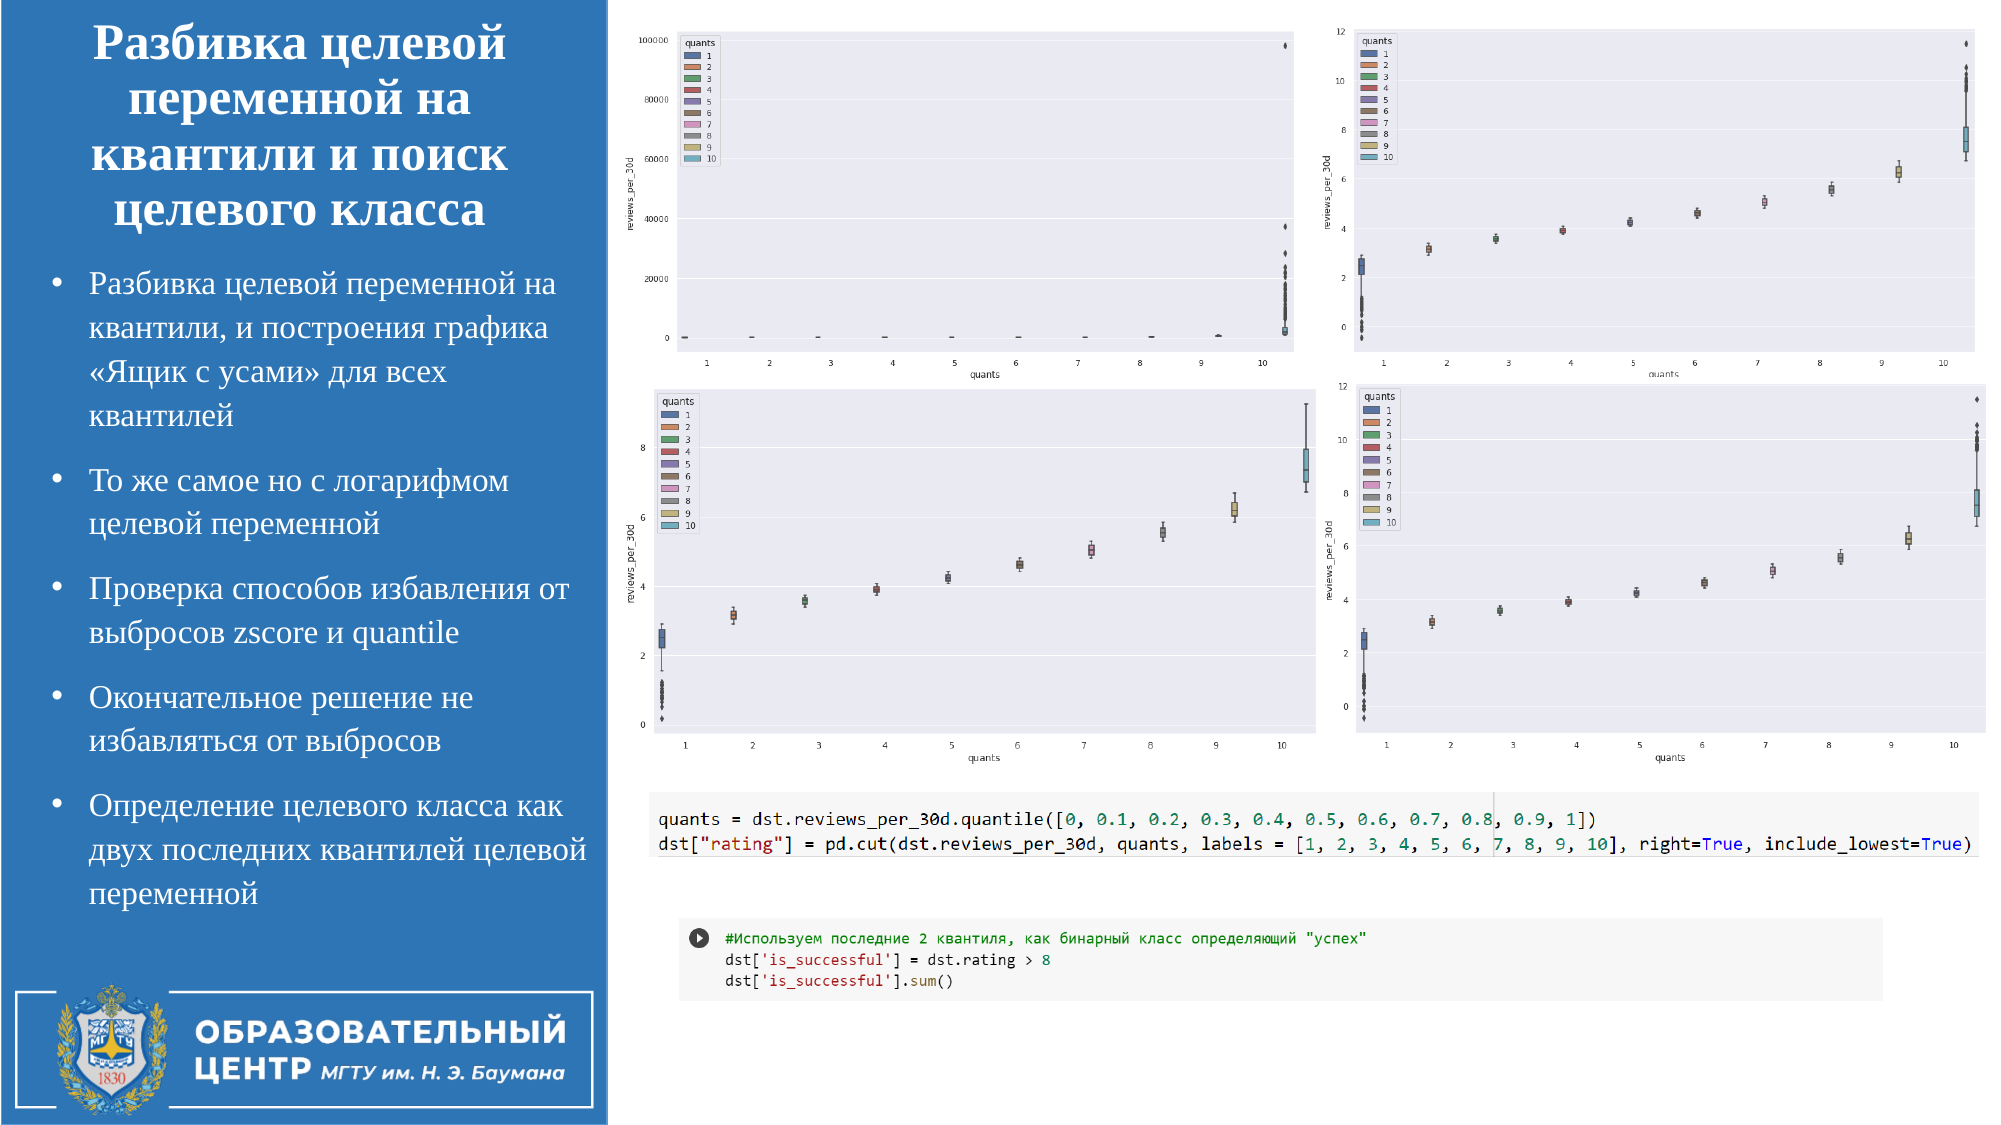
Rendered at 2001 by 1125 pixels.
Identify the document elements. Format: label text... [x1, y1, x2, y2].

picture [649, 792, 1979, 857]
text_box Разбивка целевой переменной на квантили и поиск целевого класса [23, 8, 577, 246]
picture [15, 983, 594, 1117]
picture [679, 915, 1885, 1001]
text_box [1, 0, 608, 1125]
picture [620, 23, 1990, 768]
text_box Разбивка целевой переменной на квантили, и построения графика «Ящик с усами» для всех квантилей То же самое но с логарифмом целевой переменной Проверка способов избавления от выбросов zscore и quantile Окончательное решение не избавляться от выбросов Определение целевого класса как двух последних квантилей целевой переменной [36, 118, 613, 998]
